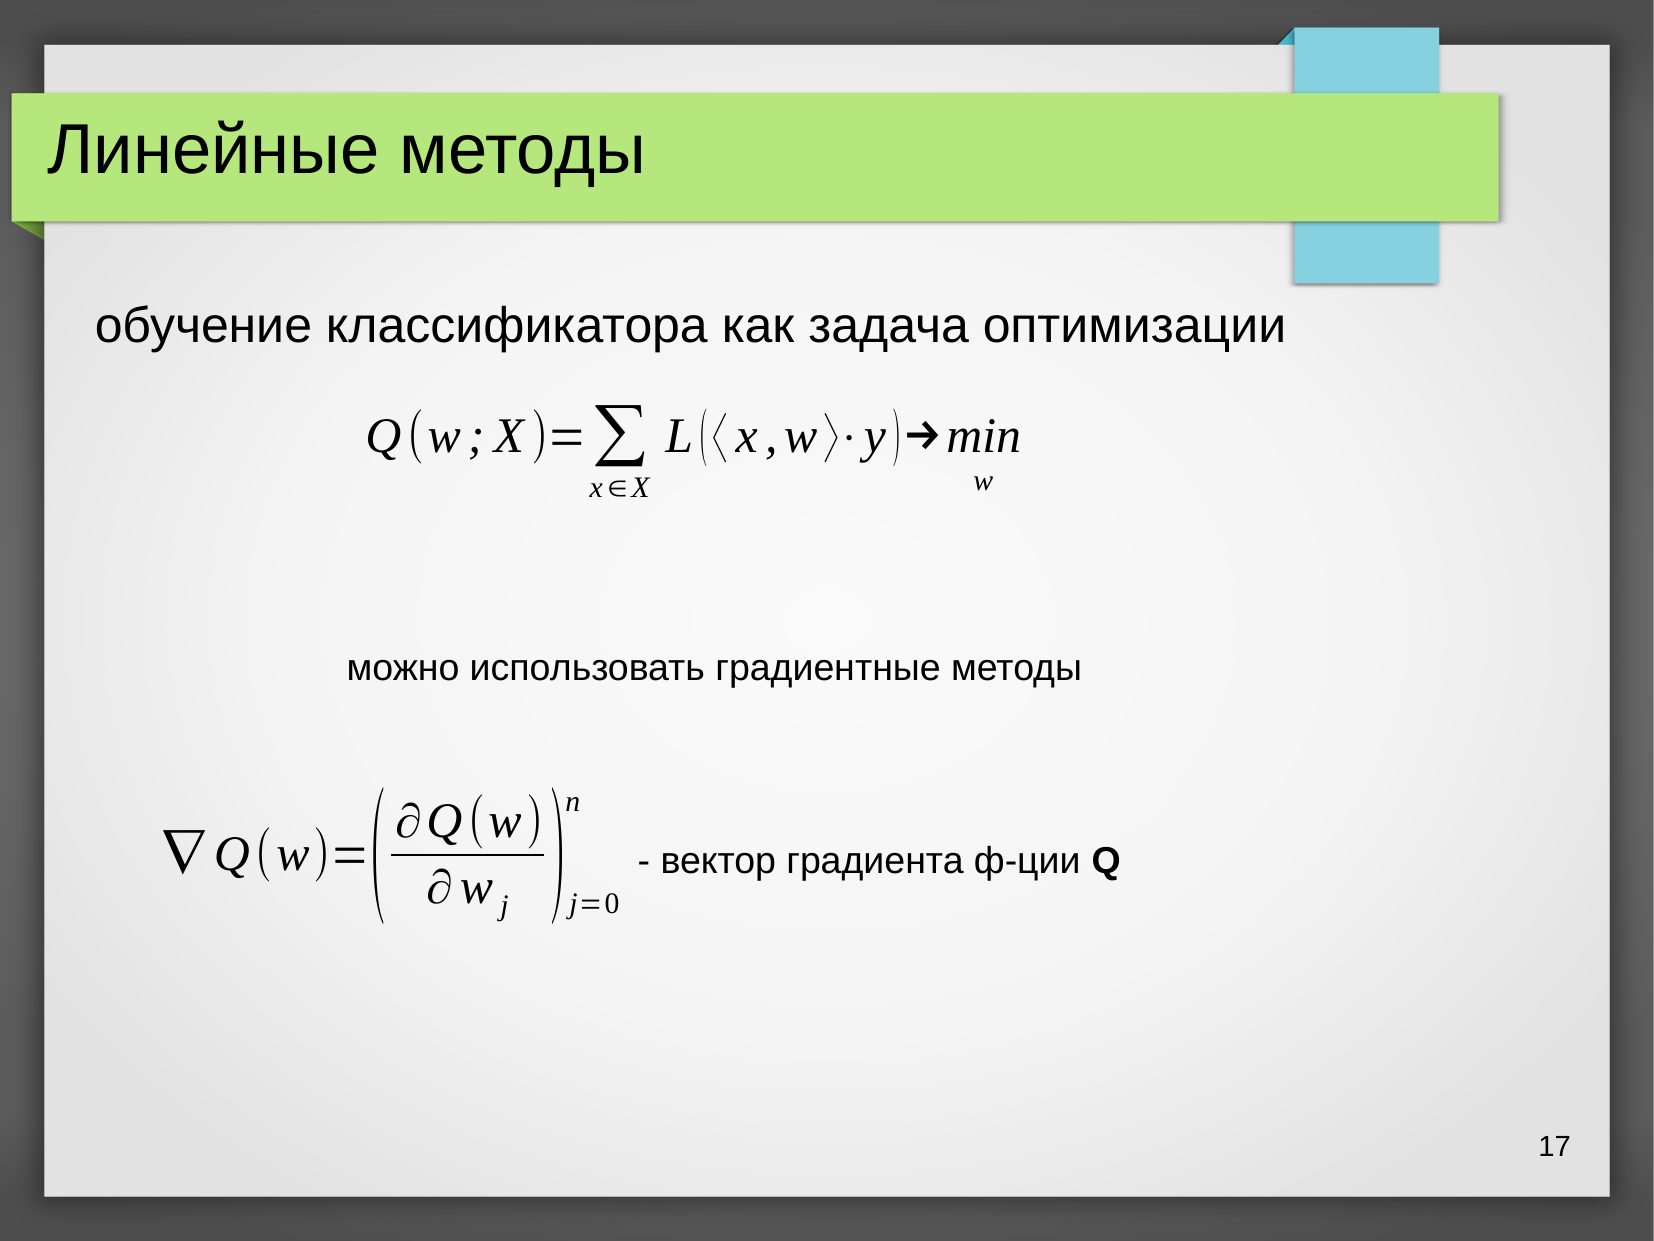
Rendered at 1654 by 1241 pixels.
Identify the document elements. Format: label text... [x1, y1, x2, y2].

title Линейные методы [47, 109, 1501, 189]
text_box - вектор градиента ф-ции Q [637, 837, 1382, 885]
subtitle обучение классификатора как задача оптимизации [94, 283, 1288, 367]
chart [155, 784, 626, 929]
picture [0, 0, 1654, 1241]
text_box можно использовать градиентные методы [118, 625, 1312, 709]
chart [359, 401, 1028, 504]
